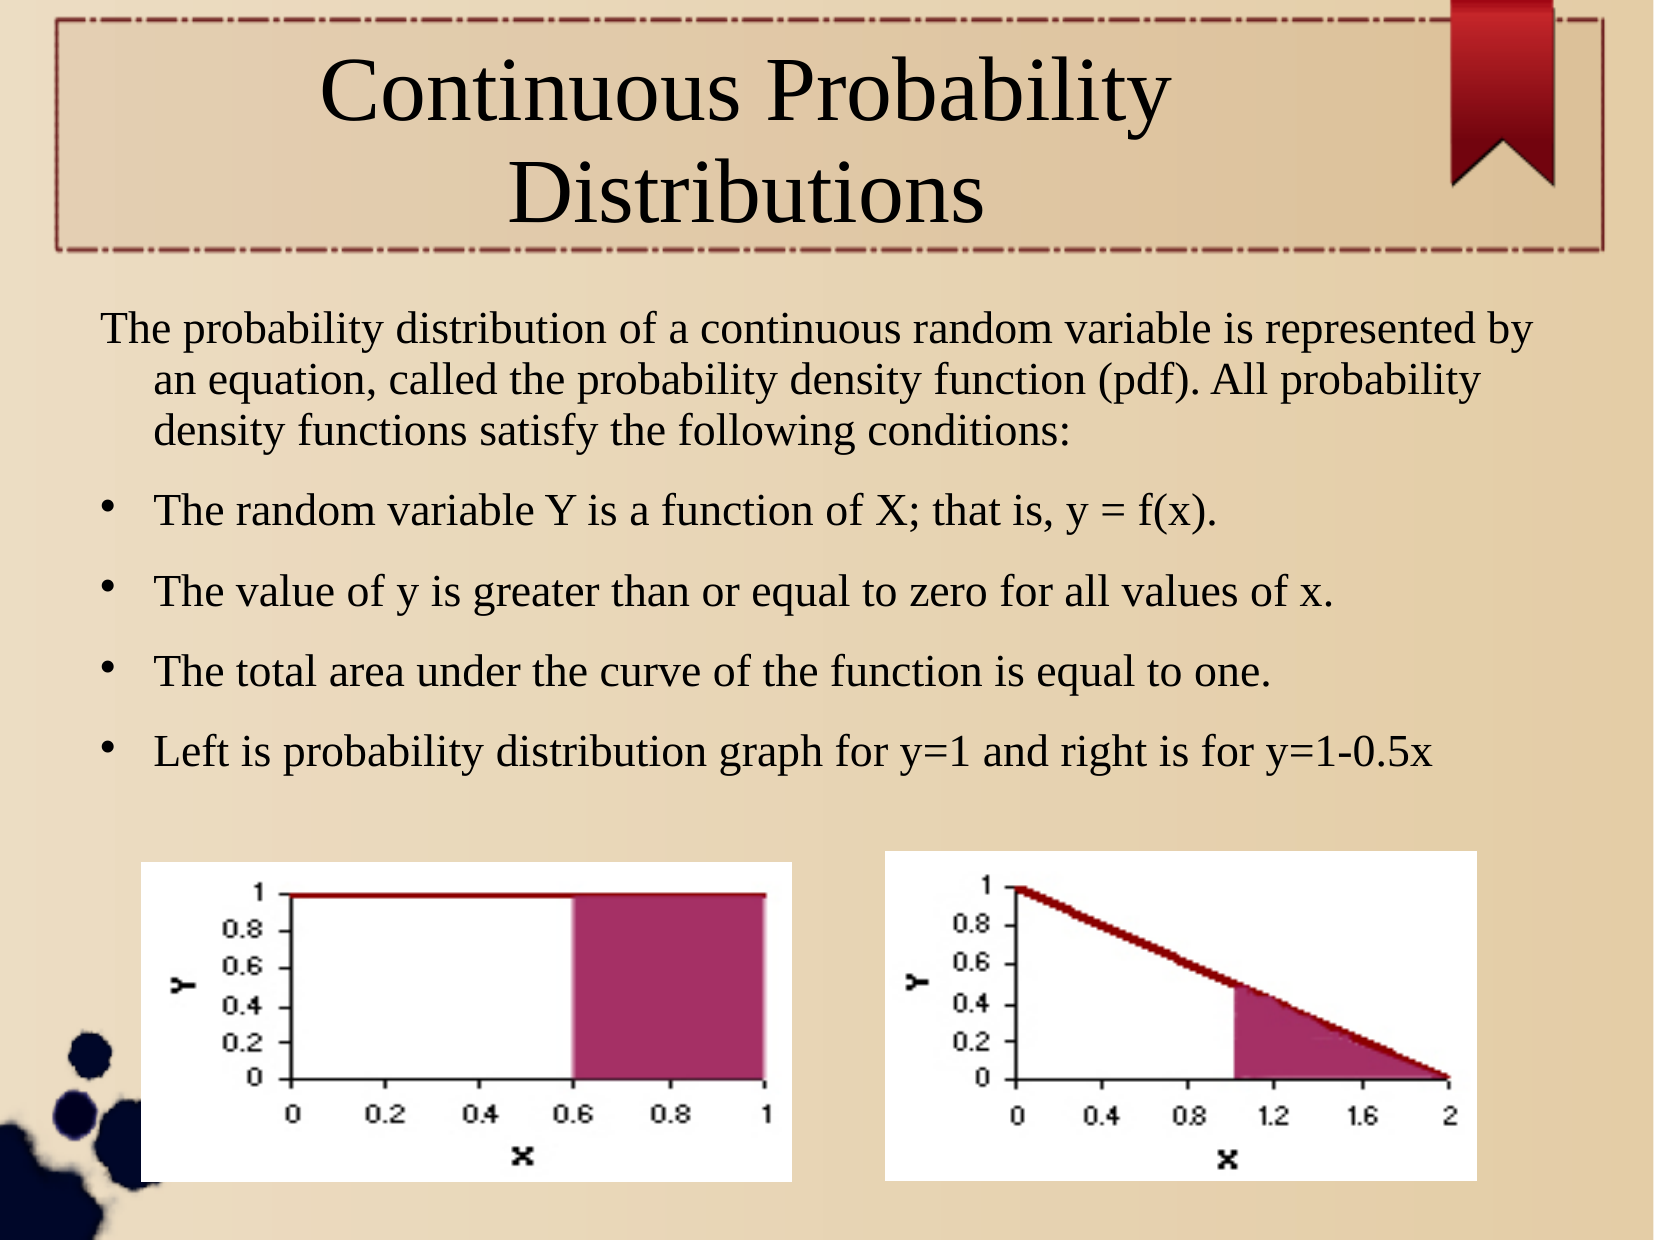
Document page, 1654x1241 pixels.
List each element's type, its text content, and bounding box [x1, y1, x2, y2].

title Continuous Probability Distributions [82, 35, 1412, 240]
list The probability distribution of a continuous random variable is represented by an equation, called the probability density function (pdf). All probability density functions satisfy the following conditions: The random variable Y is a function of X; that is, y = f(x). The value of y is greater than or equal to zero for all values of x. The total area under the curve of the function is equal to one. Left is probability distribution graph for y=1 and right is for y=1-0.5x [82, 299, 1571, 804]
picture [0, 0, 1654, 1240]
